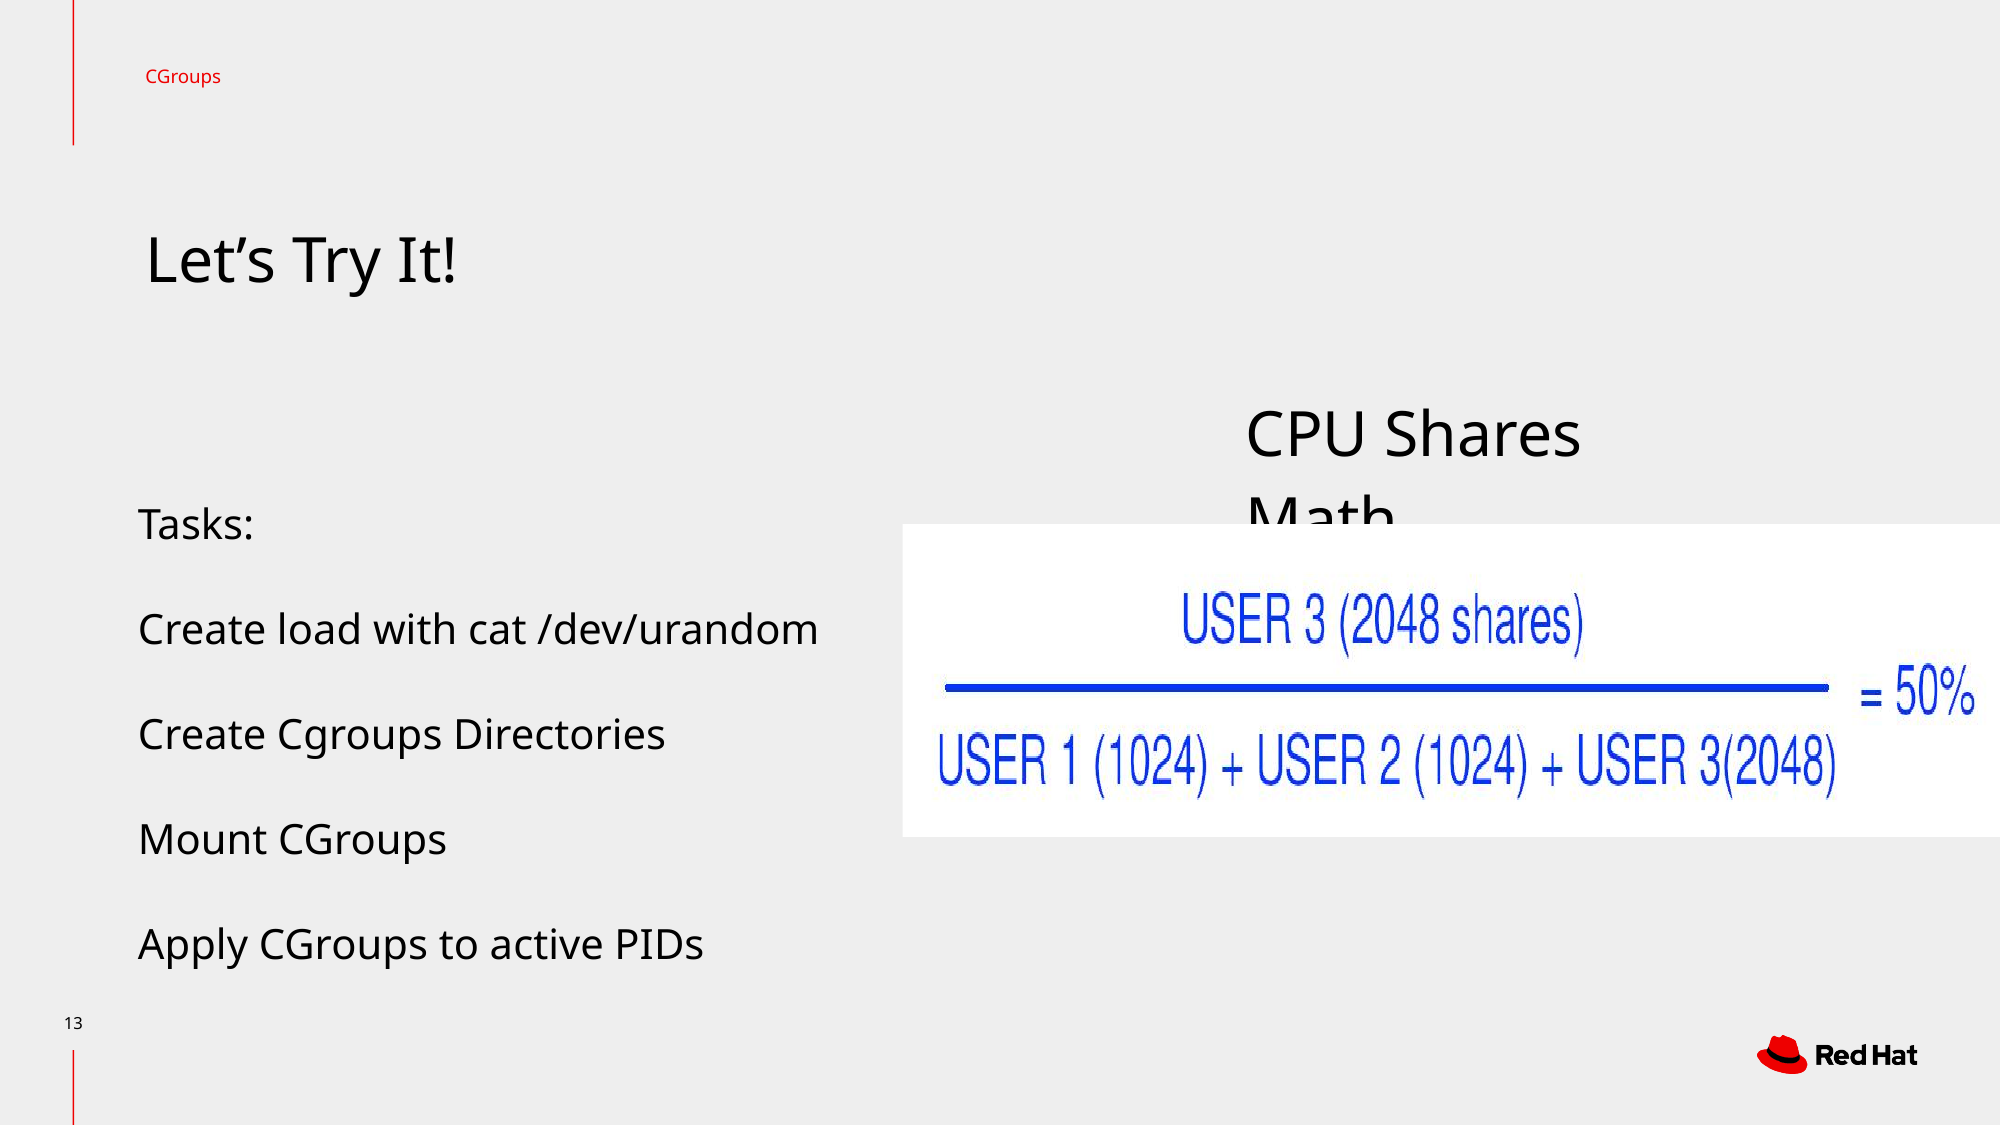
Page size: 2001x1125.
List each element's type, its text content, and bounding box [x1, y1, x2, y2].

subtitle CGroups [73, 9, 919, 143]
title Let’s Try It! [73, 193, 1713, 353]
title CPU Shares Math [1173, 367, 1743, 516]
picture [902, 516, 2000, 837]
picture [1757, 1035, 1918, 1074]
title Tasks: Create load with cat /dev/urandom Create Cgroups Directories Mount CGroups Apply CGroups to active PIDs [138, 442, 876, 837]
slide_number <number> [13, 1012, 134, 1036]
